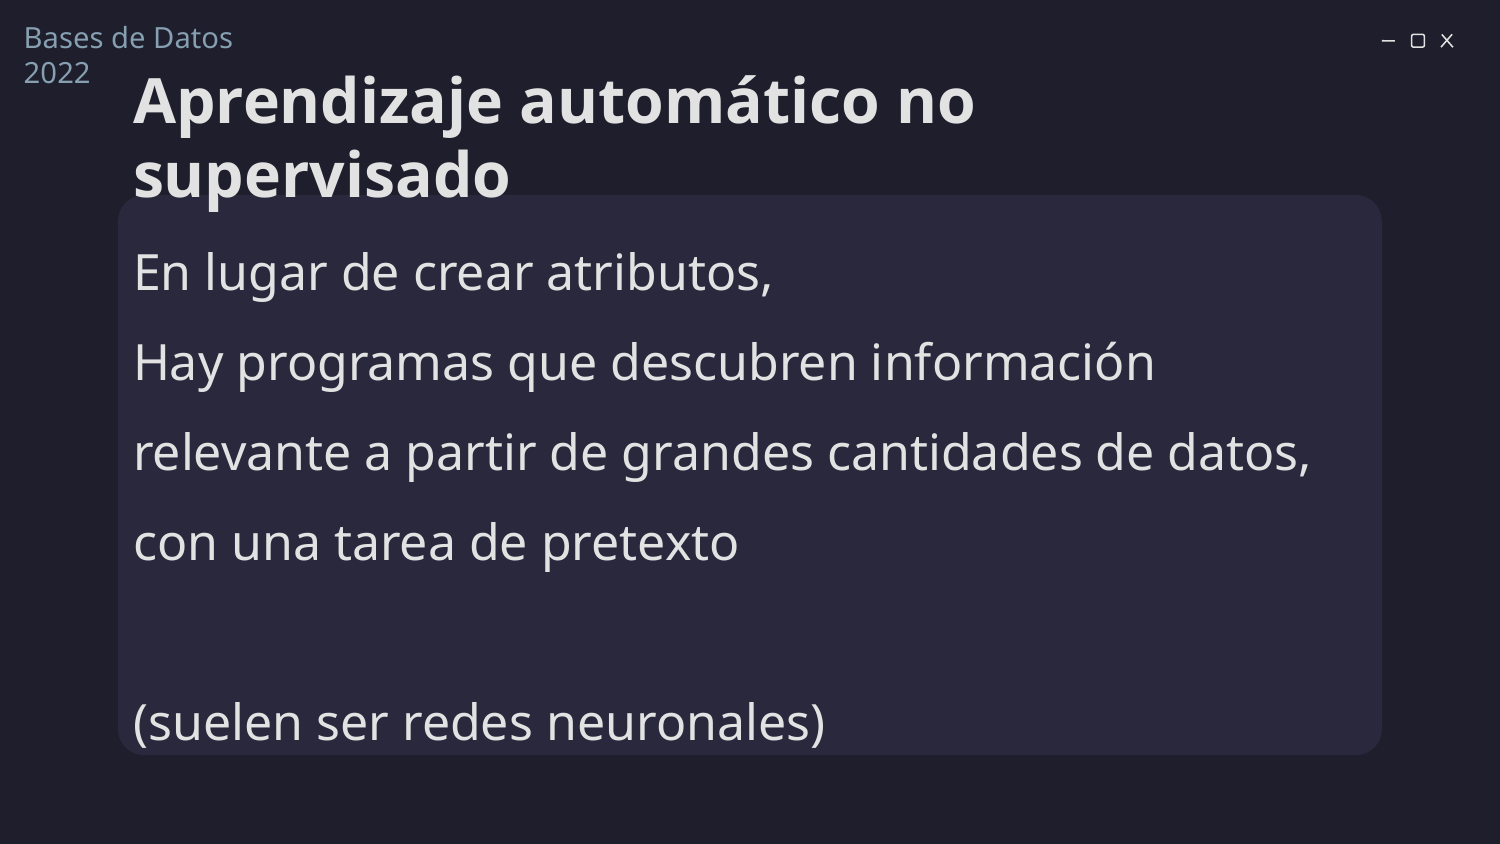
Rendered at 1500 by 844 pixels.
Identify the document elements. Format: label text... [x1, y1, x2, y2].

title Aprendizaje automático no supervisado [118, 88, 1382, 183]
list En lugar de crear atributos, Hay programas que descubren información relevante a partir de grandes cantidades de datos, con una tarea de pretexto (suelen ser redes neuronales) [118, 195, 1382, 750]
